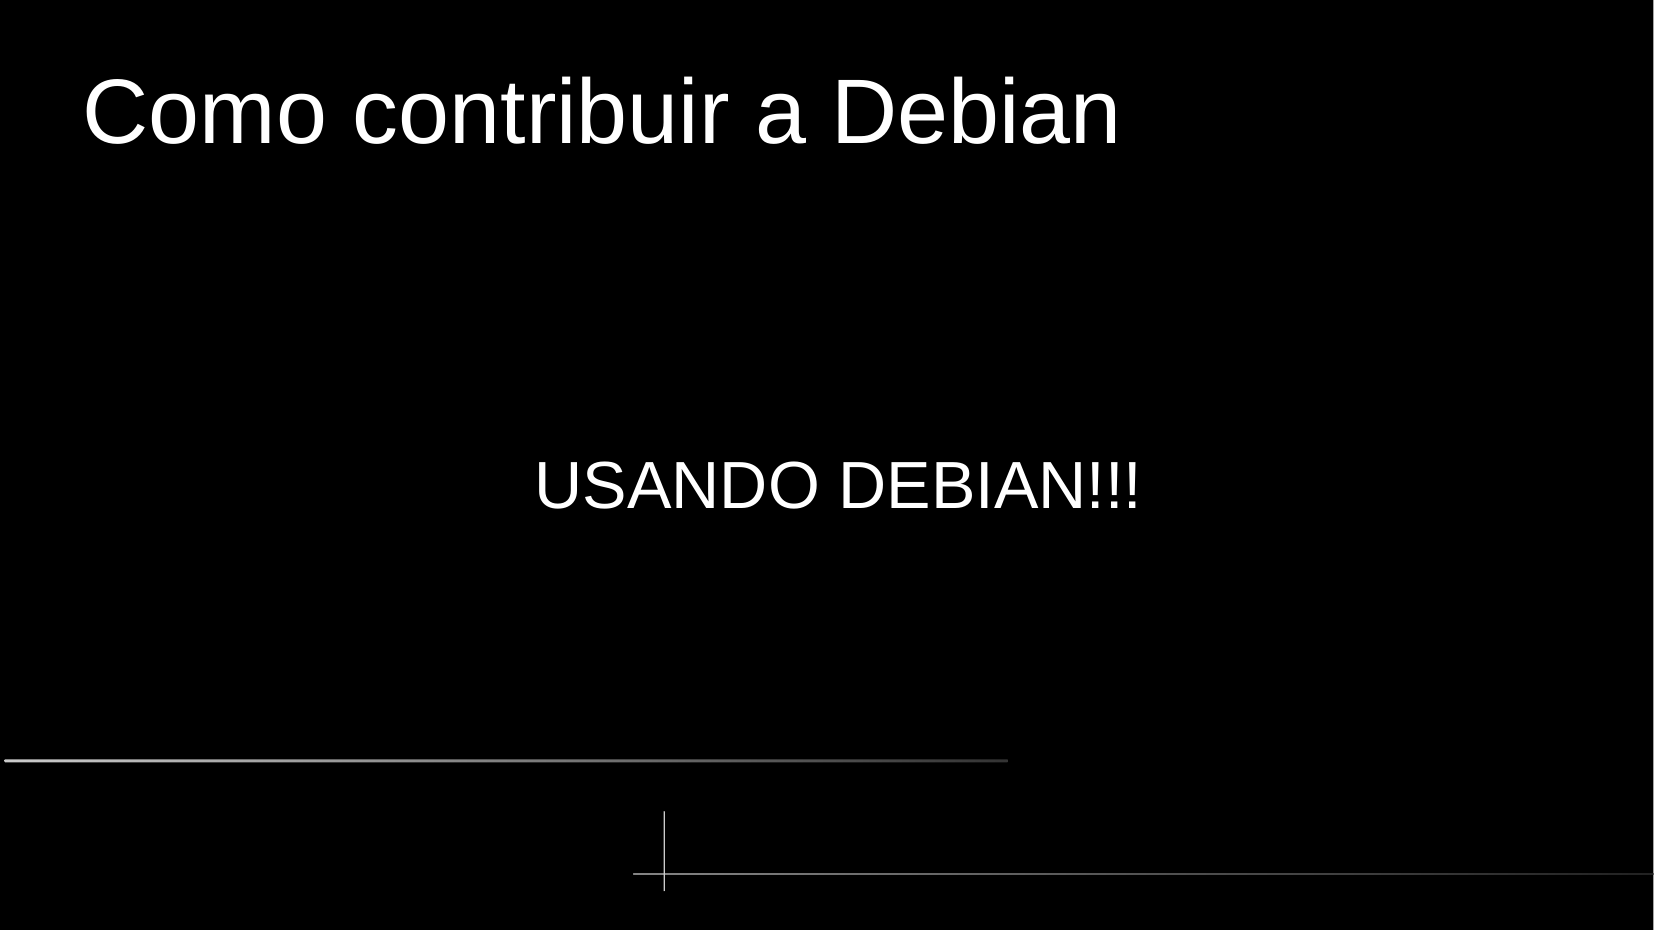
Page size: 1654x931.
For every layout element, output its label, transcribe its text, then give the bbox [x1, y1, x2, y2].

list USANDO DEBIAN!!! [90, 240, 1576, 871]
title Como contribuir a Debian [82, 9, 1591, 215]
